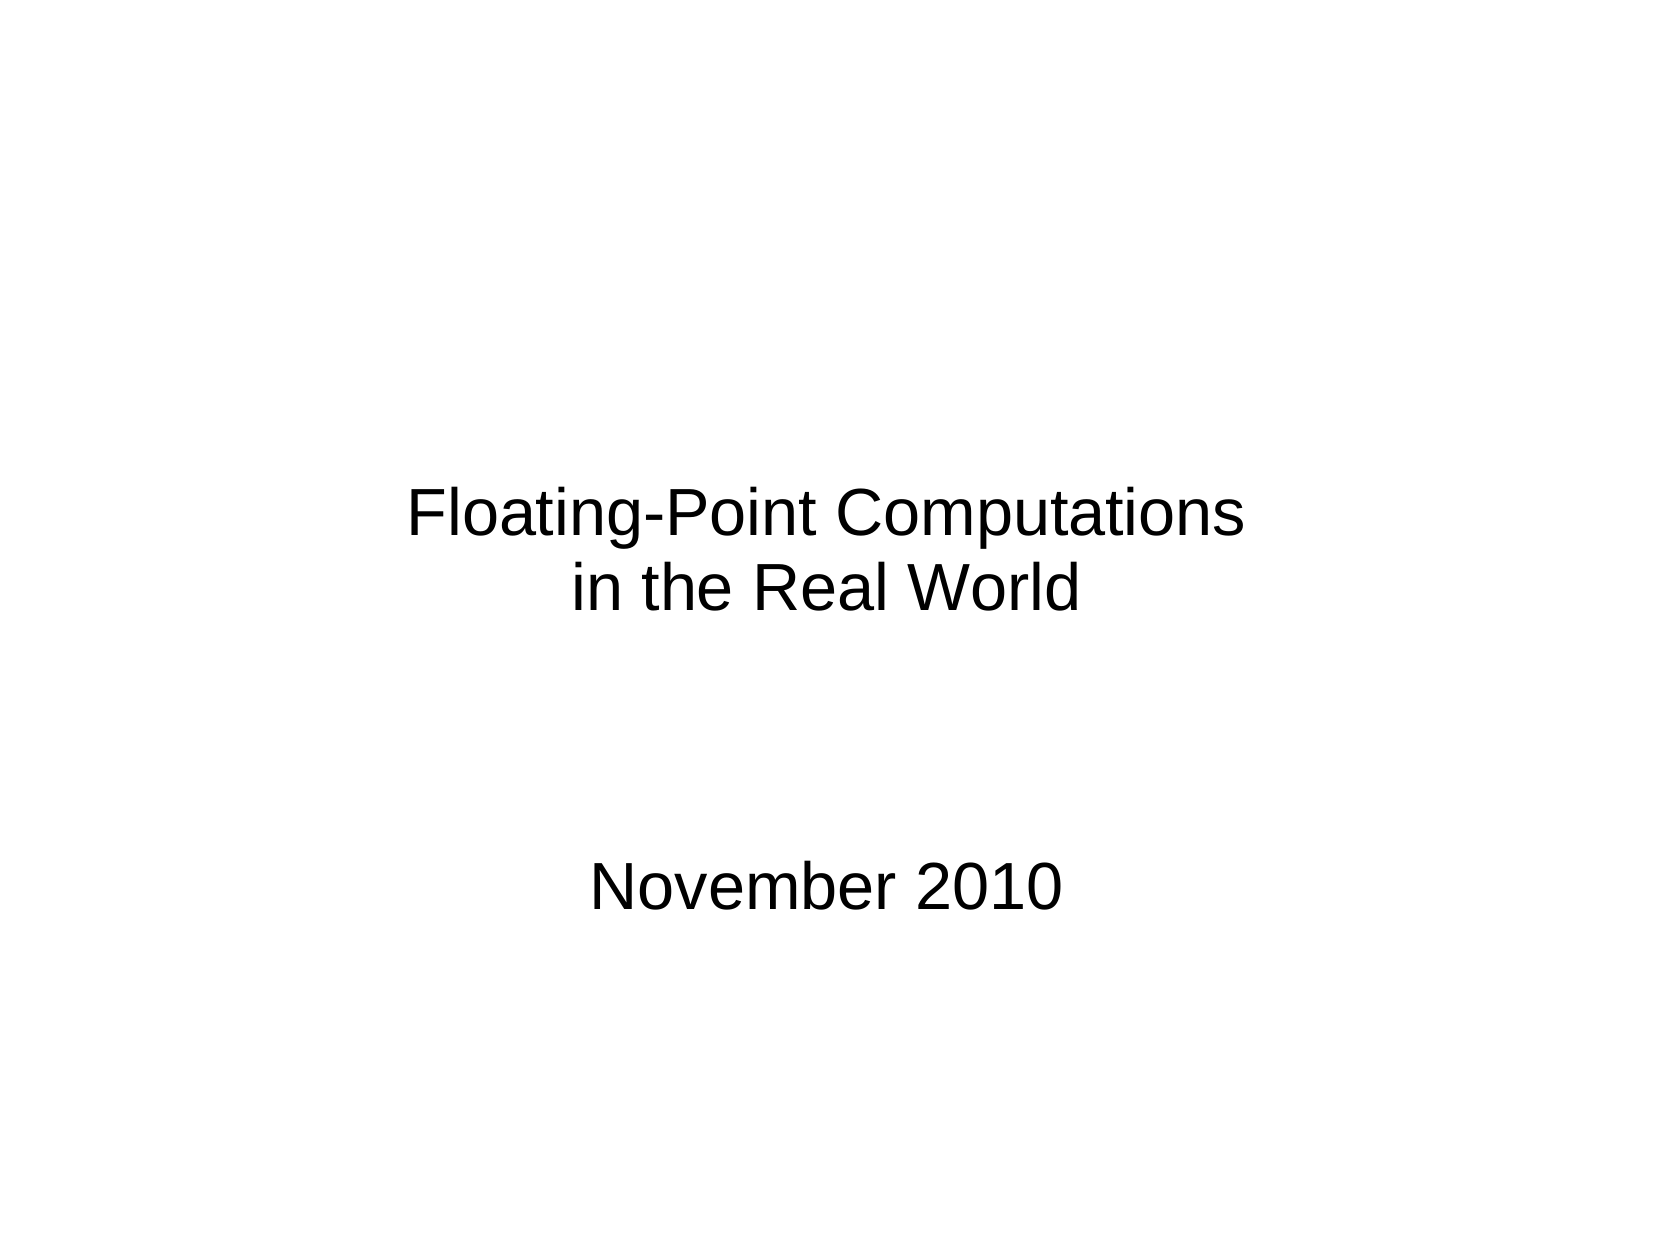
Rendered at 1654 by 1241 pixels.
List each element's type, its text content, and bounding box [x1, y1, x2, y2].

subtitle Floating-Point Computations in the Real World November 2010 [82, 290, 1571, 1109]
